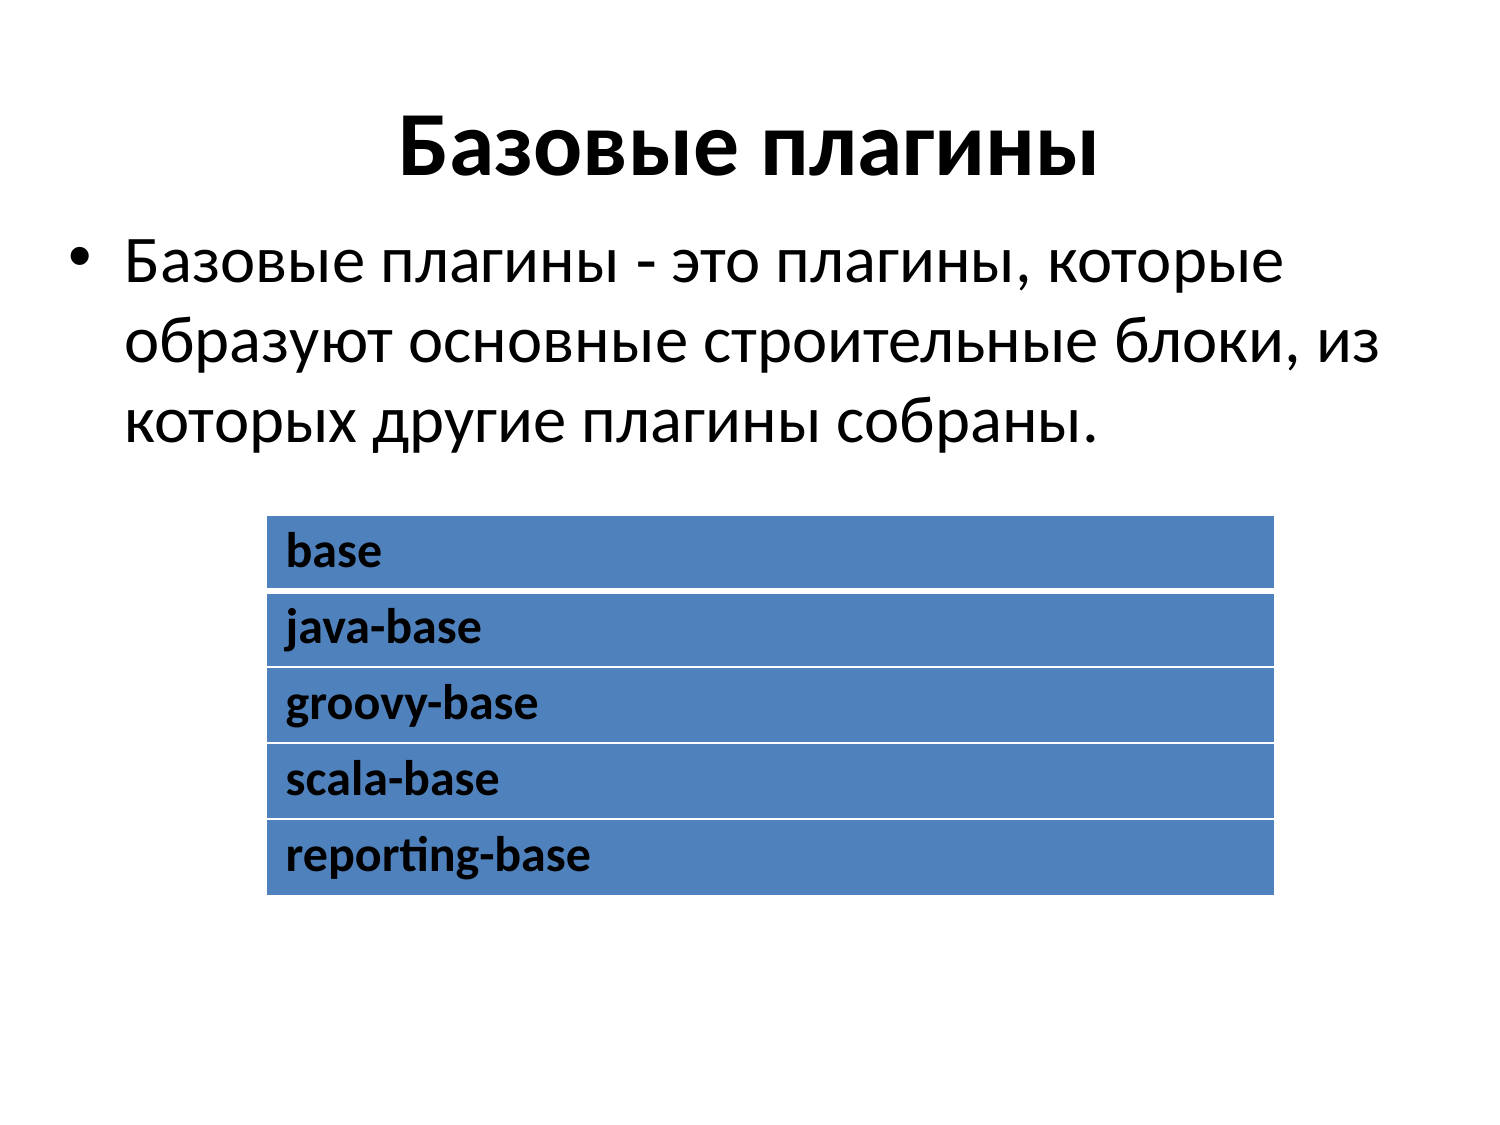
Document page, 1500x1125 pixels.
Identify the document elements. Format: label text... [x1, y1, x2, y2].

list Базовые плагины ‑ это плагины, которые образуют основные строительные блоки, из которых другие плагины собраны. [53, 208, 1447, 1005]
table_cell groovy-base [267, 668, 1274, 742]
table_cell java-base [267, 594, 1274, 666]
table_header base [267, 516, 1274, 588]
table_cell reporting-base [267, 820, 1274, 895]
table_cell scala-base [267, 744, 1274, 818]
title Базовые плагины [75, 45, 1425, 208]
